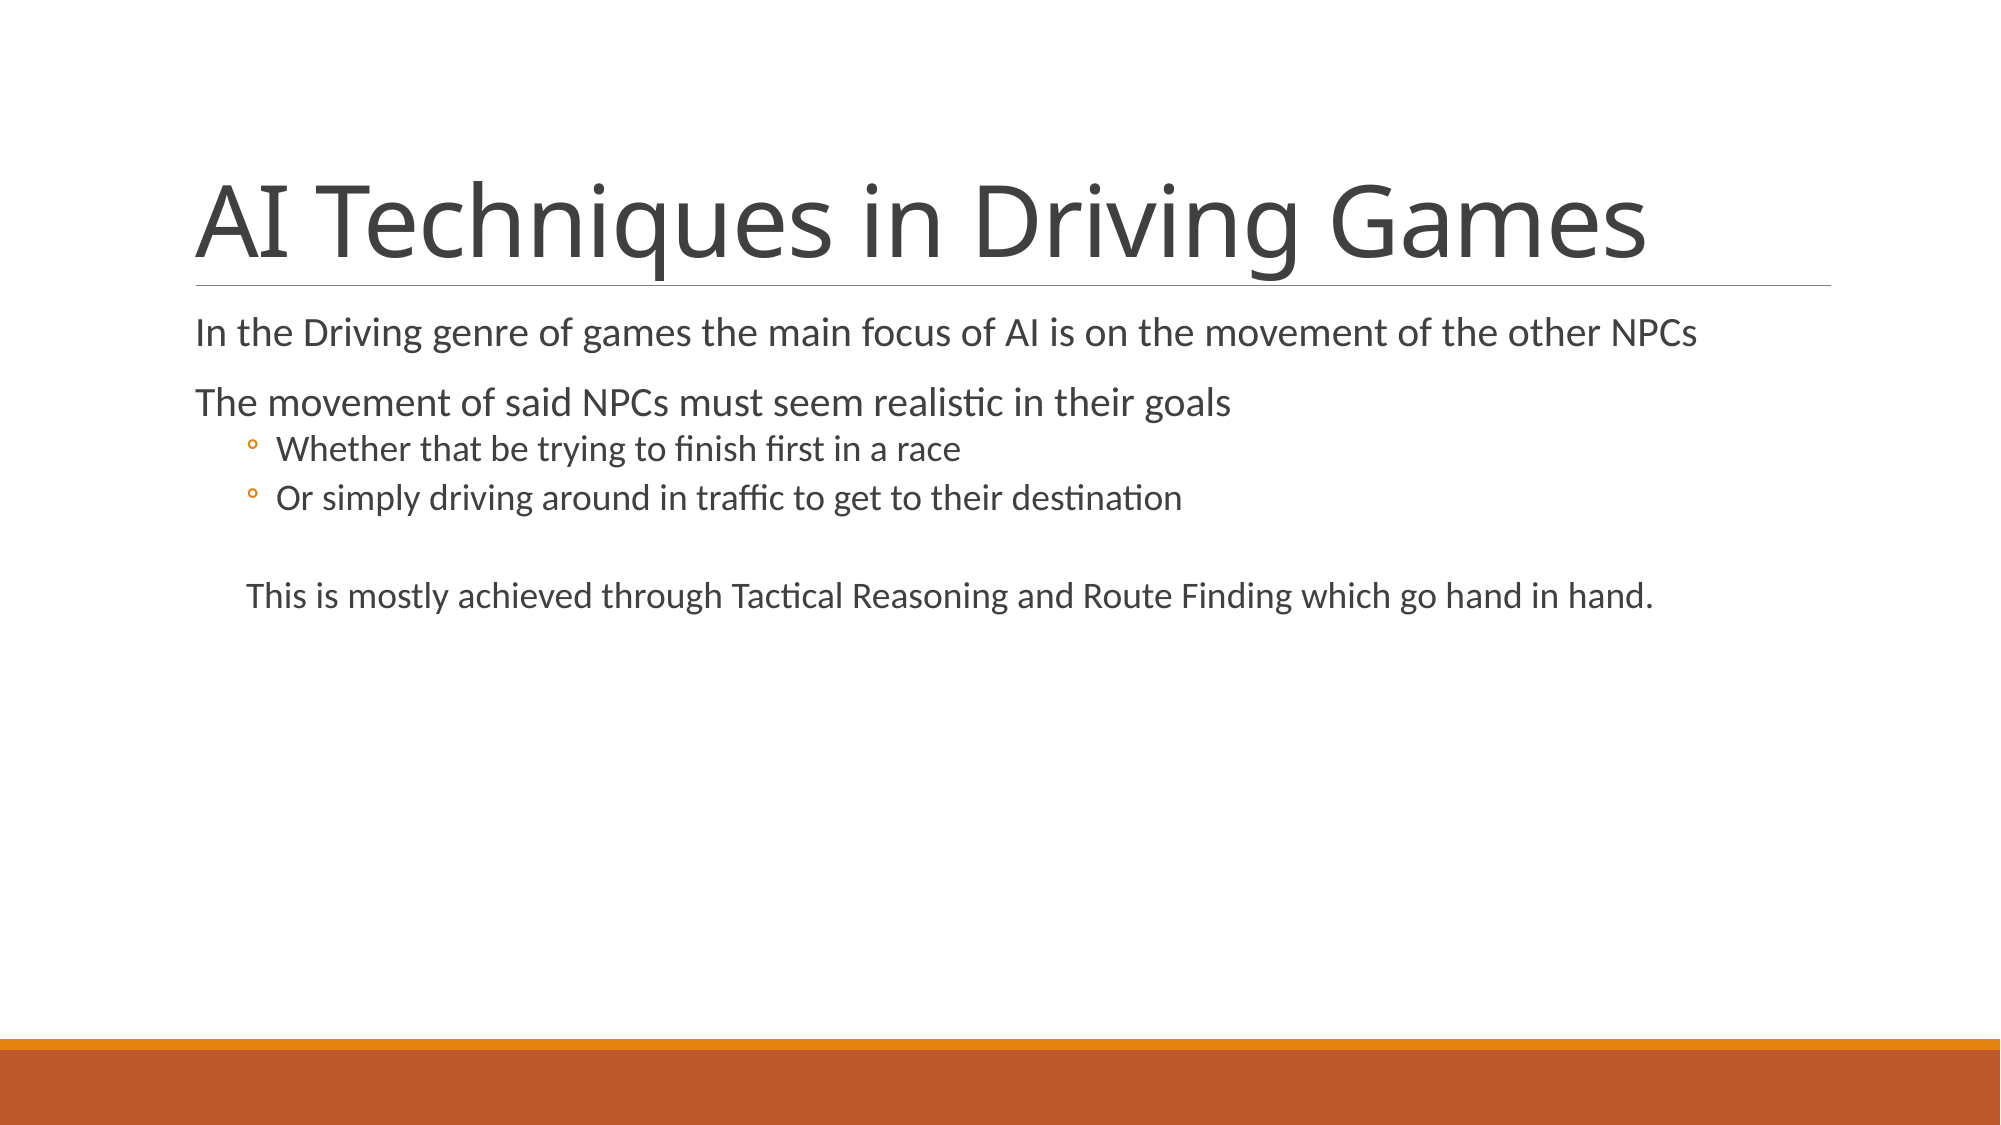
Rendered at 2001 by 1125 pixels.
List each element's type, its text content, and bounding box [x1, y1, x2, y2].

title AI Techniques in Driving Games [180, 47, 1831, 286]
list In the Driving genre of games the main focus of AI is on the movement of the other NPCs The movement of said NPCs must seem realistic in their goals Whether that be trying to finish first in a race Or simply driving around in traffic to get to their destination This is mostly achieved through Tactical Reasoning and Route Finding which go hand in hand. [180, 302, 1831, 963]
